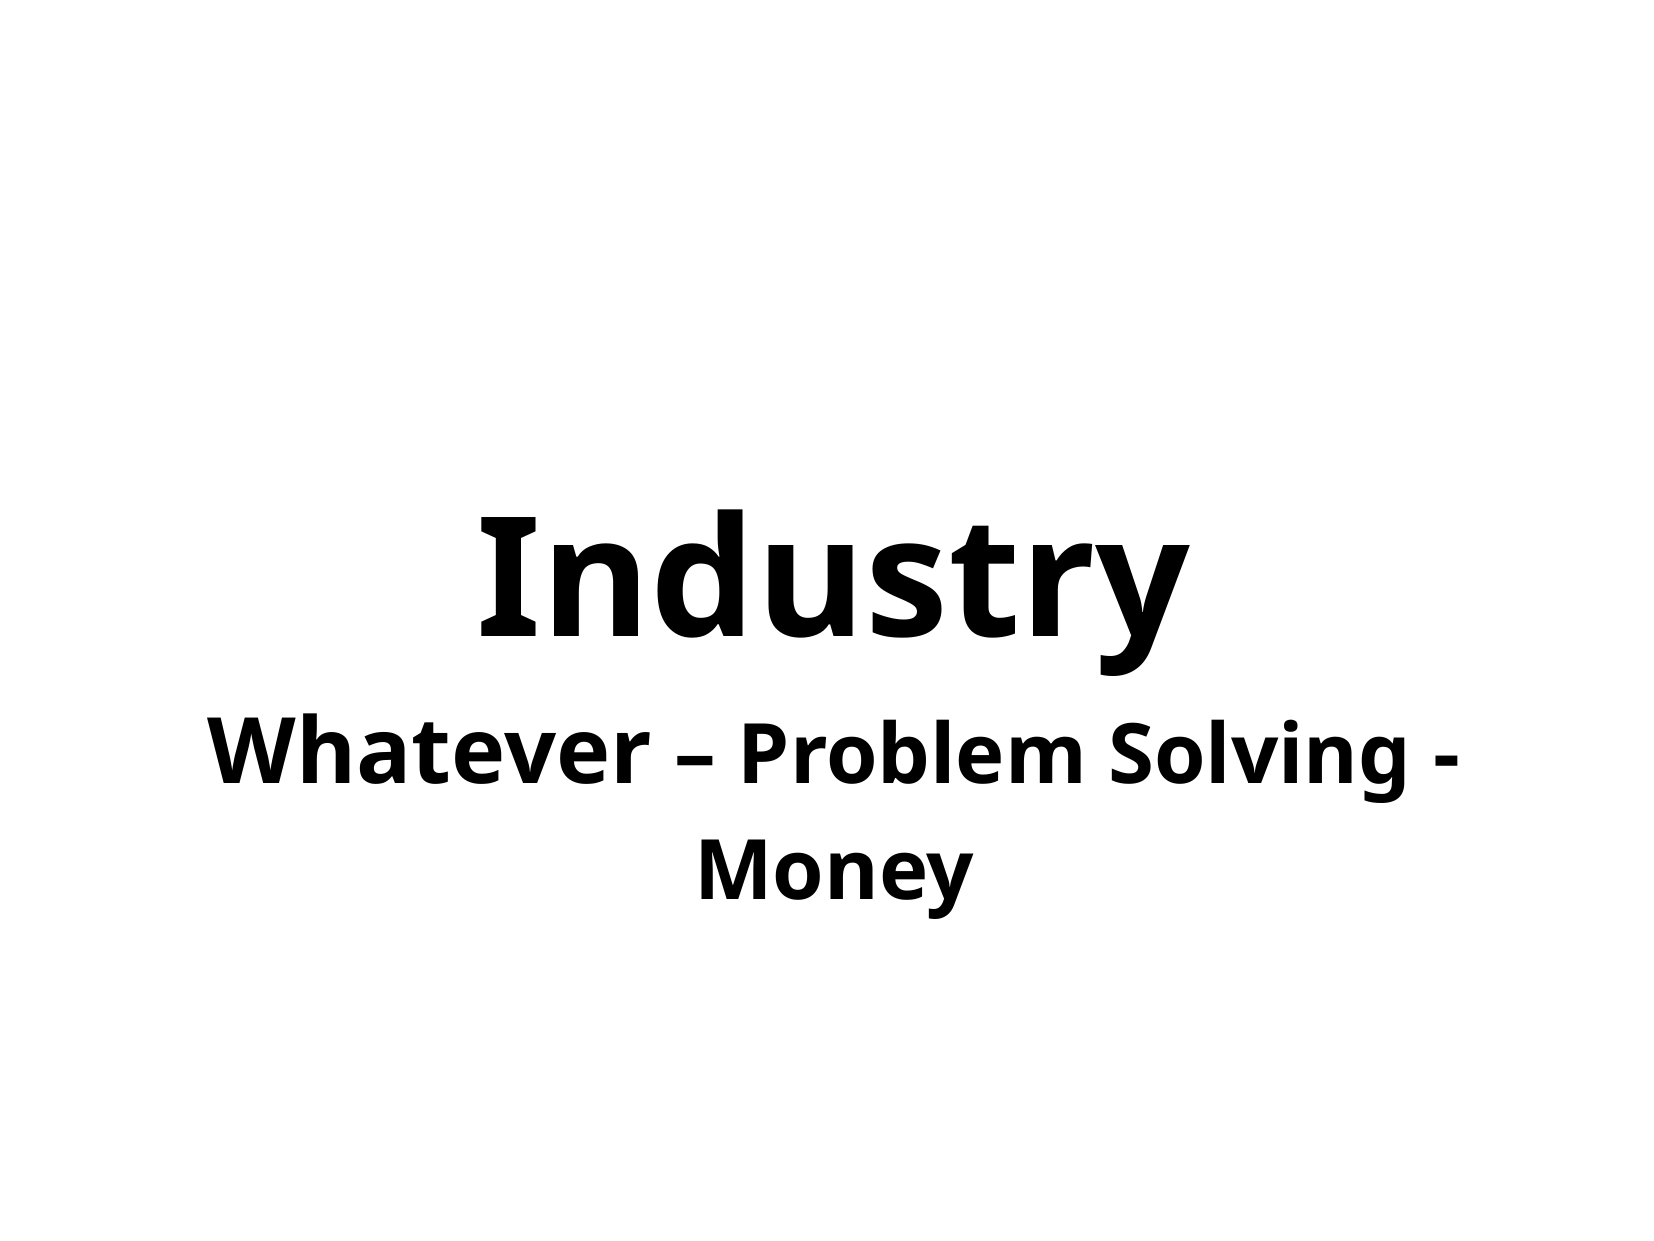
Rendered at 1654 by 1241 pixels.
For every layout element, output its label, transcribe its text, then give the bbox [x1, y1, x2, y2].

title Industry Whatever – Problem Solving - Money [90, 528, 1579, 855]
